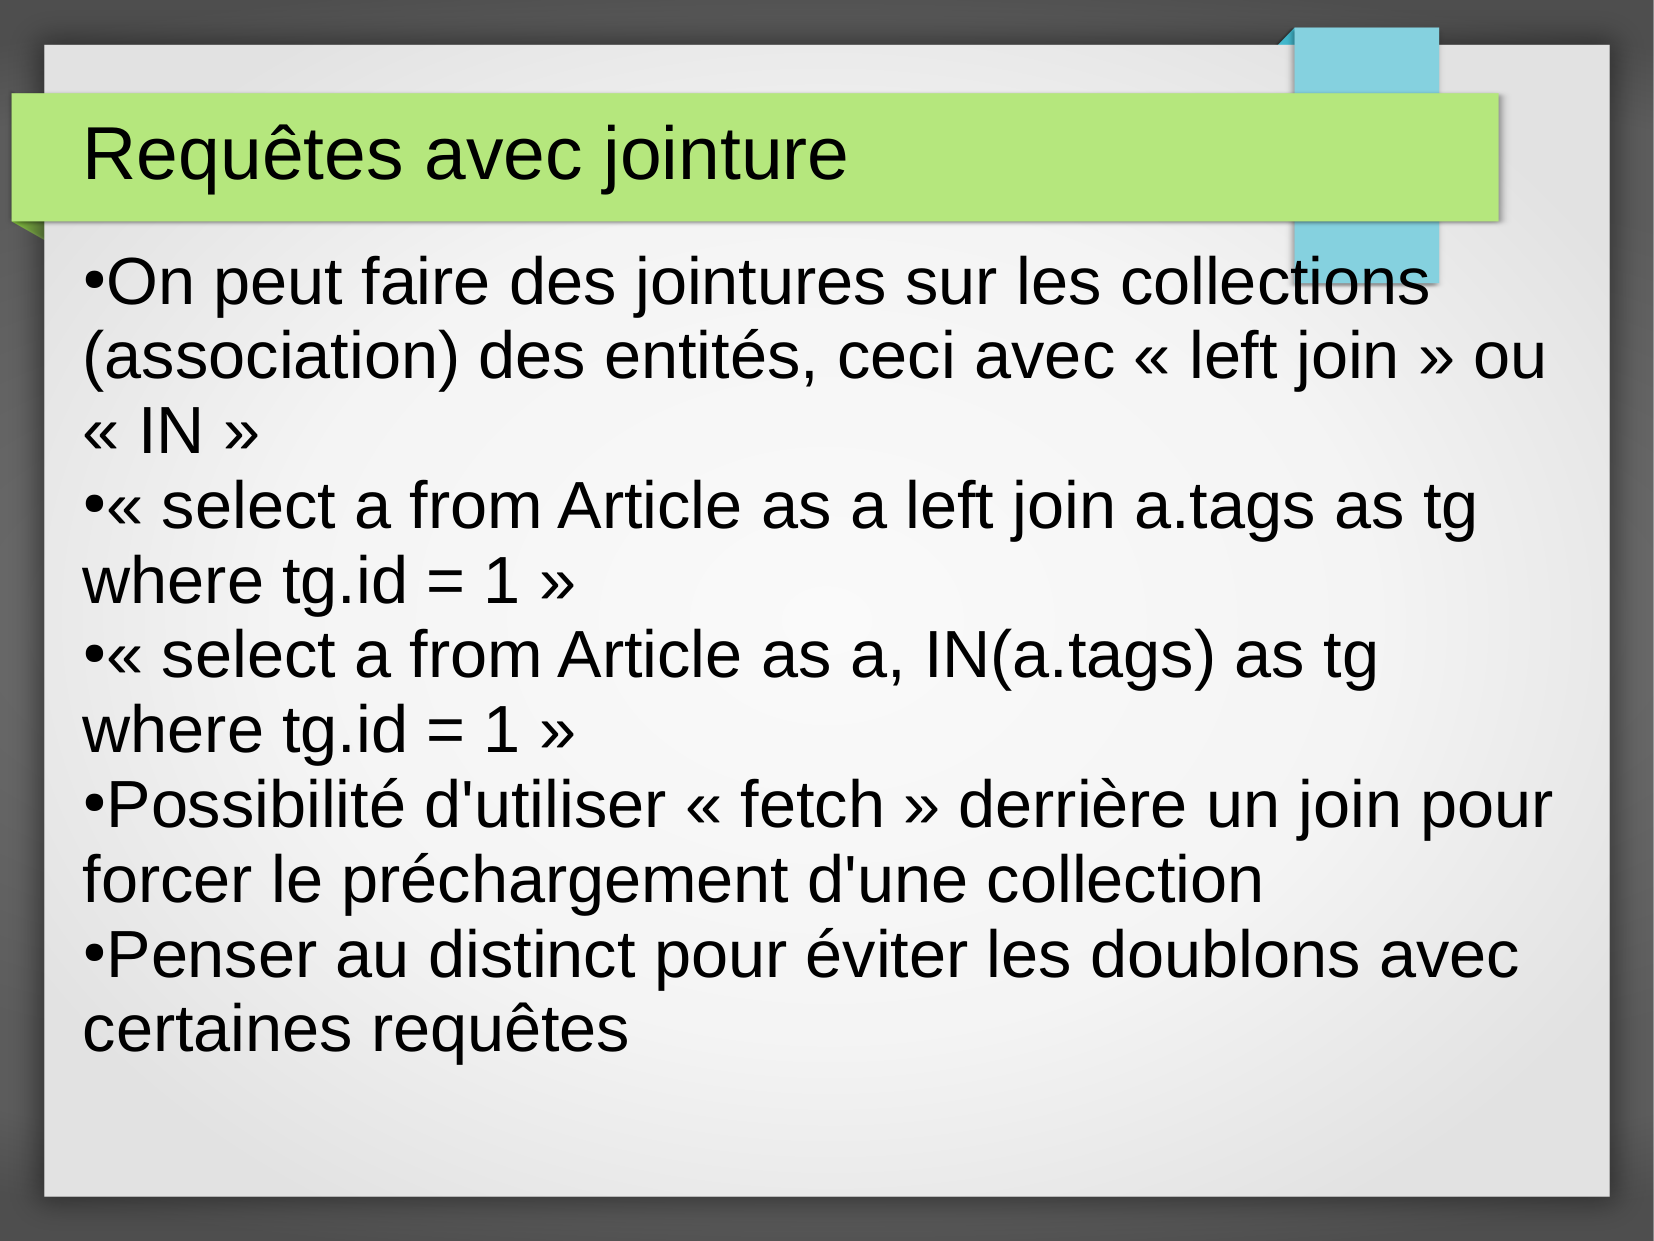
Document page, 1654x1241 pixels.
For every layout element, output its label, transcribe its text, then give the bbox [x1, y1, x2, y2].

title Requêtes avec jointure [82, 94, 1264, 213]
picture [0, 0, 1654, 1241]
subtitle On peut faire des jointures sur les collections (association) des entités, ceci avec « left join » ou « IN » « select a from Article as a left join a.tags as tg where tg.id = 1 » « select a from Article as a, IN(a.tags) as tg where tg.id = 1 » Possibilité d'utiliser « fetch » derrière un join pour forcer le préchargement d'une collection Penser au distinct pour éviter les doublons avec certaines requêtes [82, 243, 1571, 1067]
